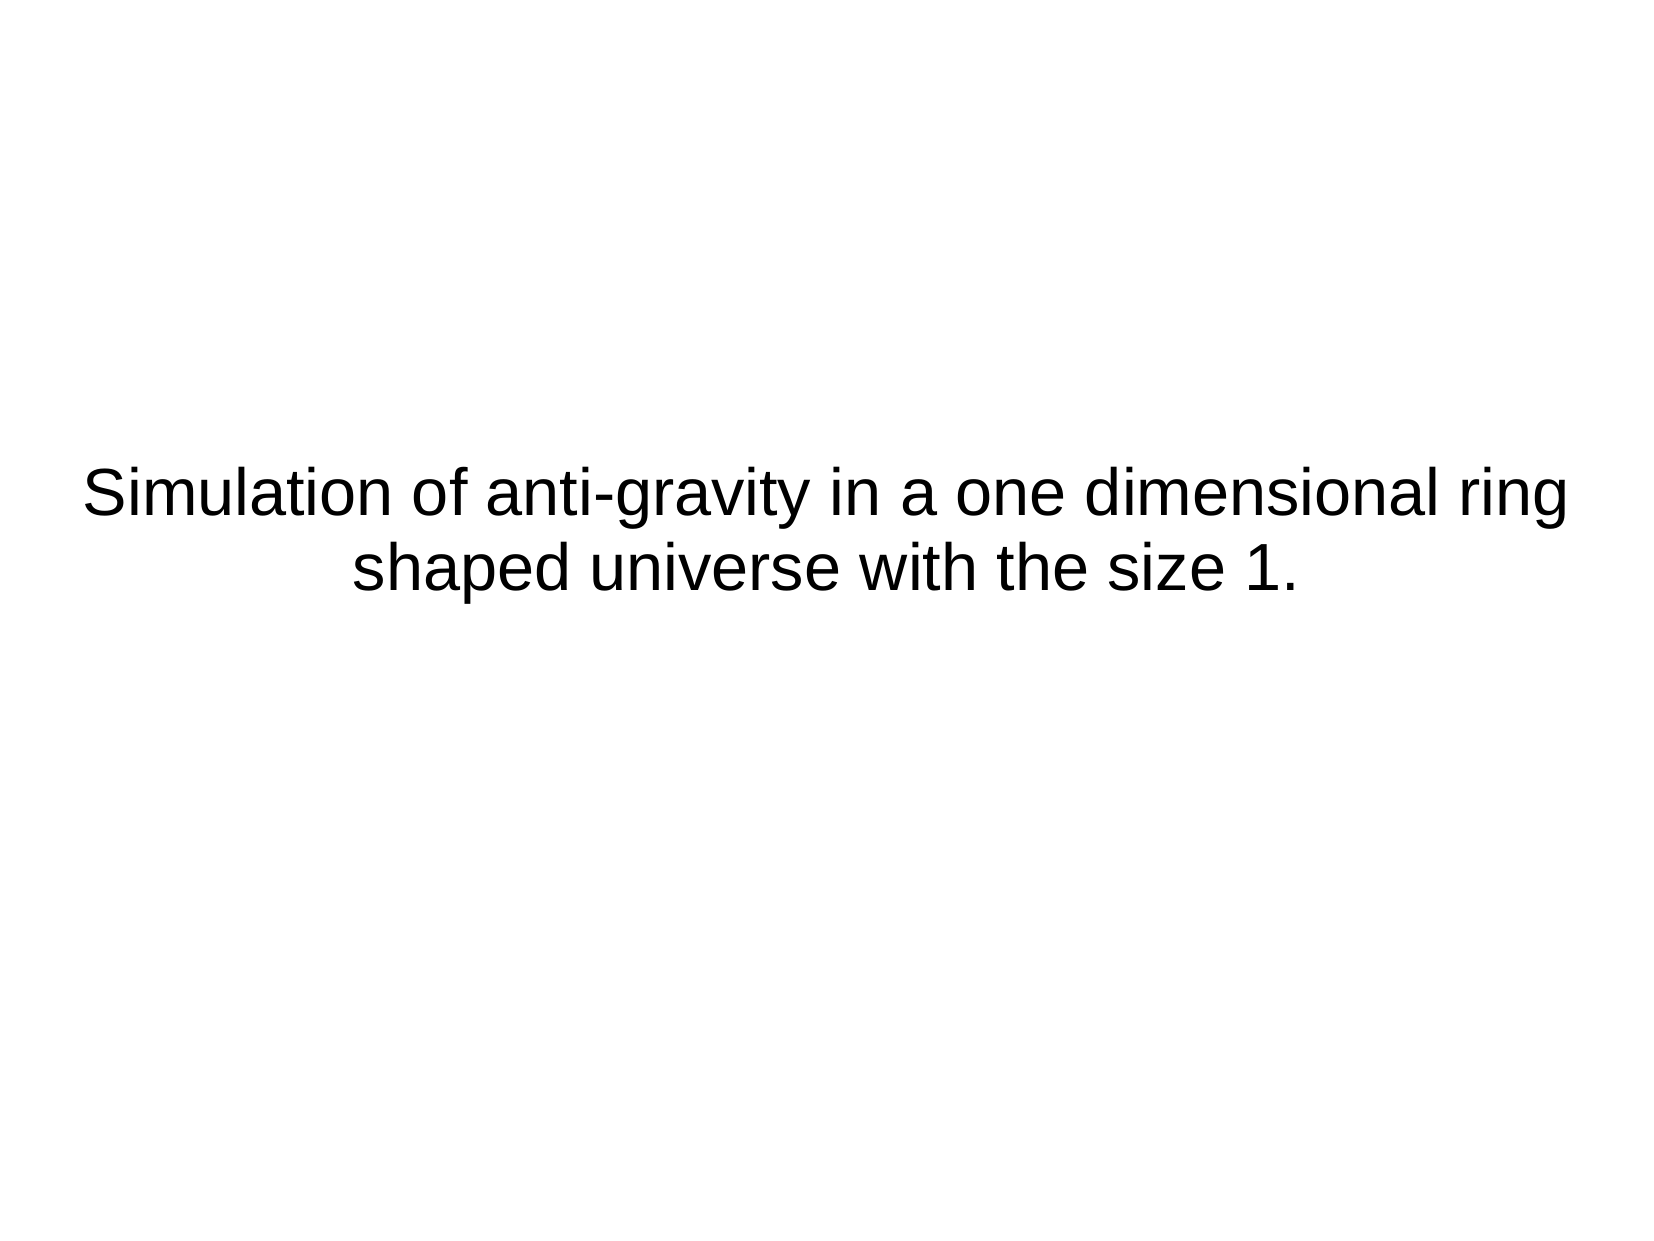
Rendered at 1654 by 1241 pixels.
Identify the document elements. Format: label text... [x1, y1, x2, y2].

subtitle Simulation of anti-gravity in a one dimensional ring shaped universe with the size 1. [82, 49, 1571, 1010]
